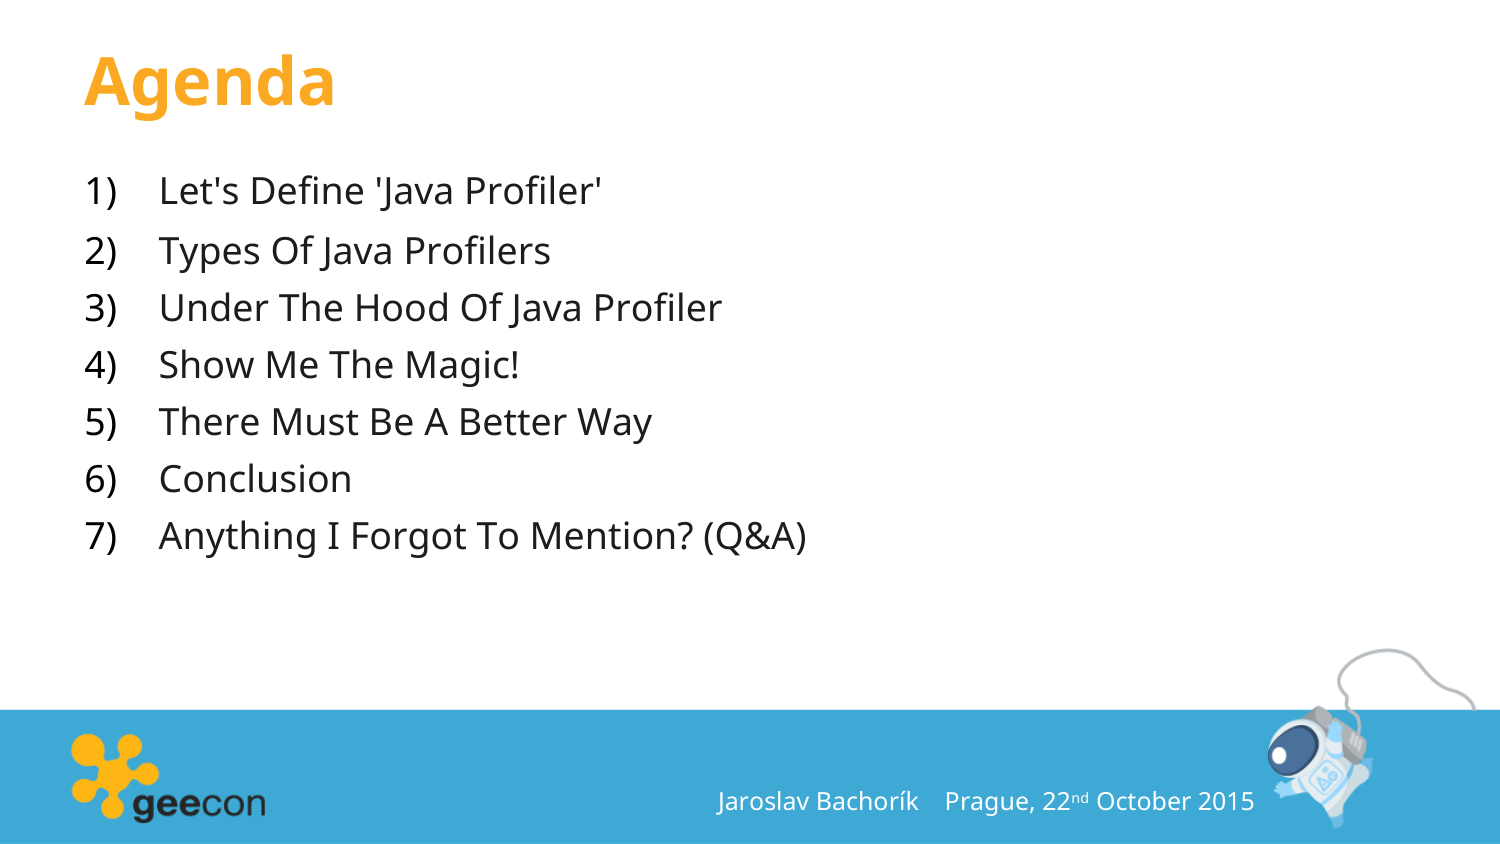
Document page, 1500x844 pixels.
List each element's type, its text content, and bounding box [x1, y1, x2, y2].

title Agenda [75, 33, 1426, 161]
picture [0, 0, 1500, 844]
list Let's Define 'Java Profiler' Types Of Java Profilers Under The Hood Of Java Profiler Show Me The Magic! There Must Be A Better Way Conclusion Anything I Forgot To Mention? (Q&A) [75, 161, 1426, 623]
text_box Jaroslav Bachorík Prague, 22nd October 2015 [442, 778, 1270, 824]
